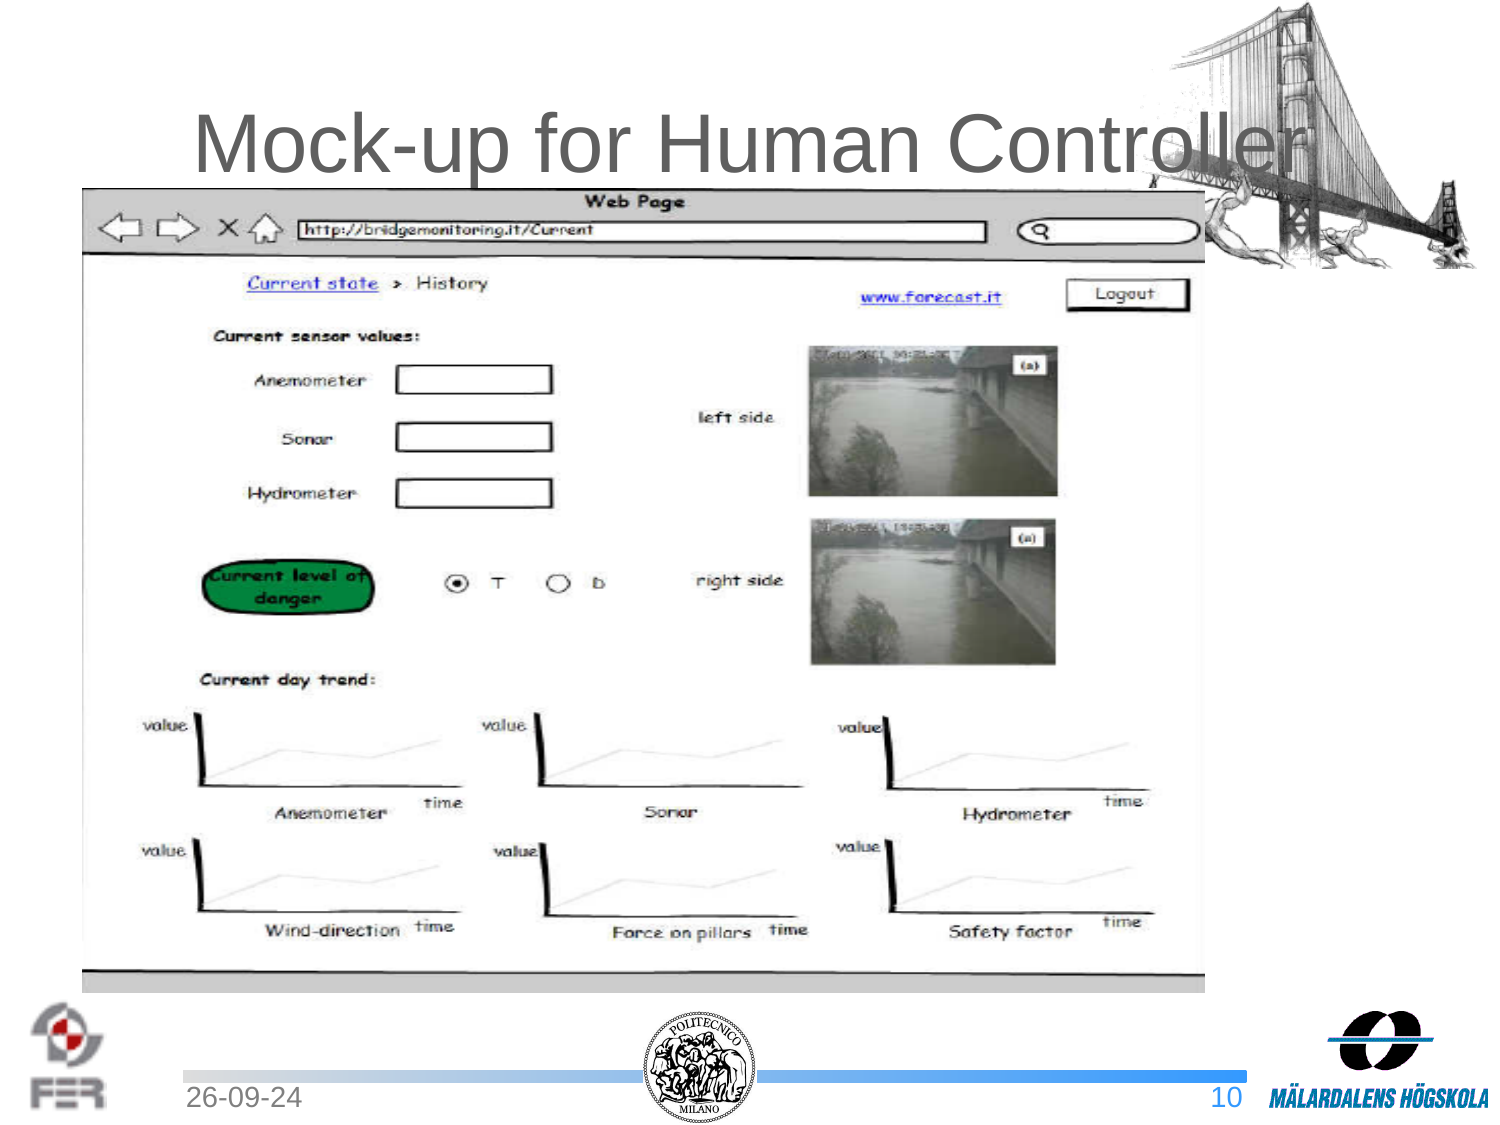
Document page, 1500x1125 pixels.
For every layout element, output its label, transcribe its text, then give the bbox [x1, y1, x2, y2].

picture [643, 1011, 757, 1123]
picture [1368, 1093, 1374, 1104]
picture [1454, 1091, 1459, 1108]
picture [1269, 1011, 1488, 1108]
title Mock-up for Human Controller [75, 45, 1426, 233]
picture [1435, 1096, 1441, 1104]
picture [29, 0, 1477, 1125]
text_box 13-10-30 [171, 1070, 396, 1114]
text_box <numero> [1186, 1070, 1258, 1114]
